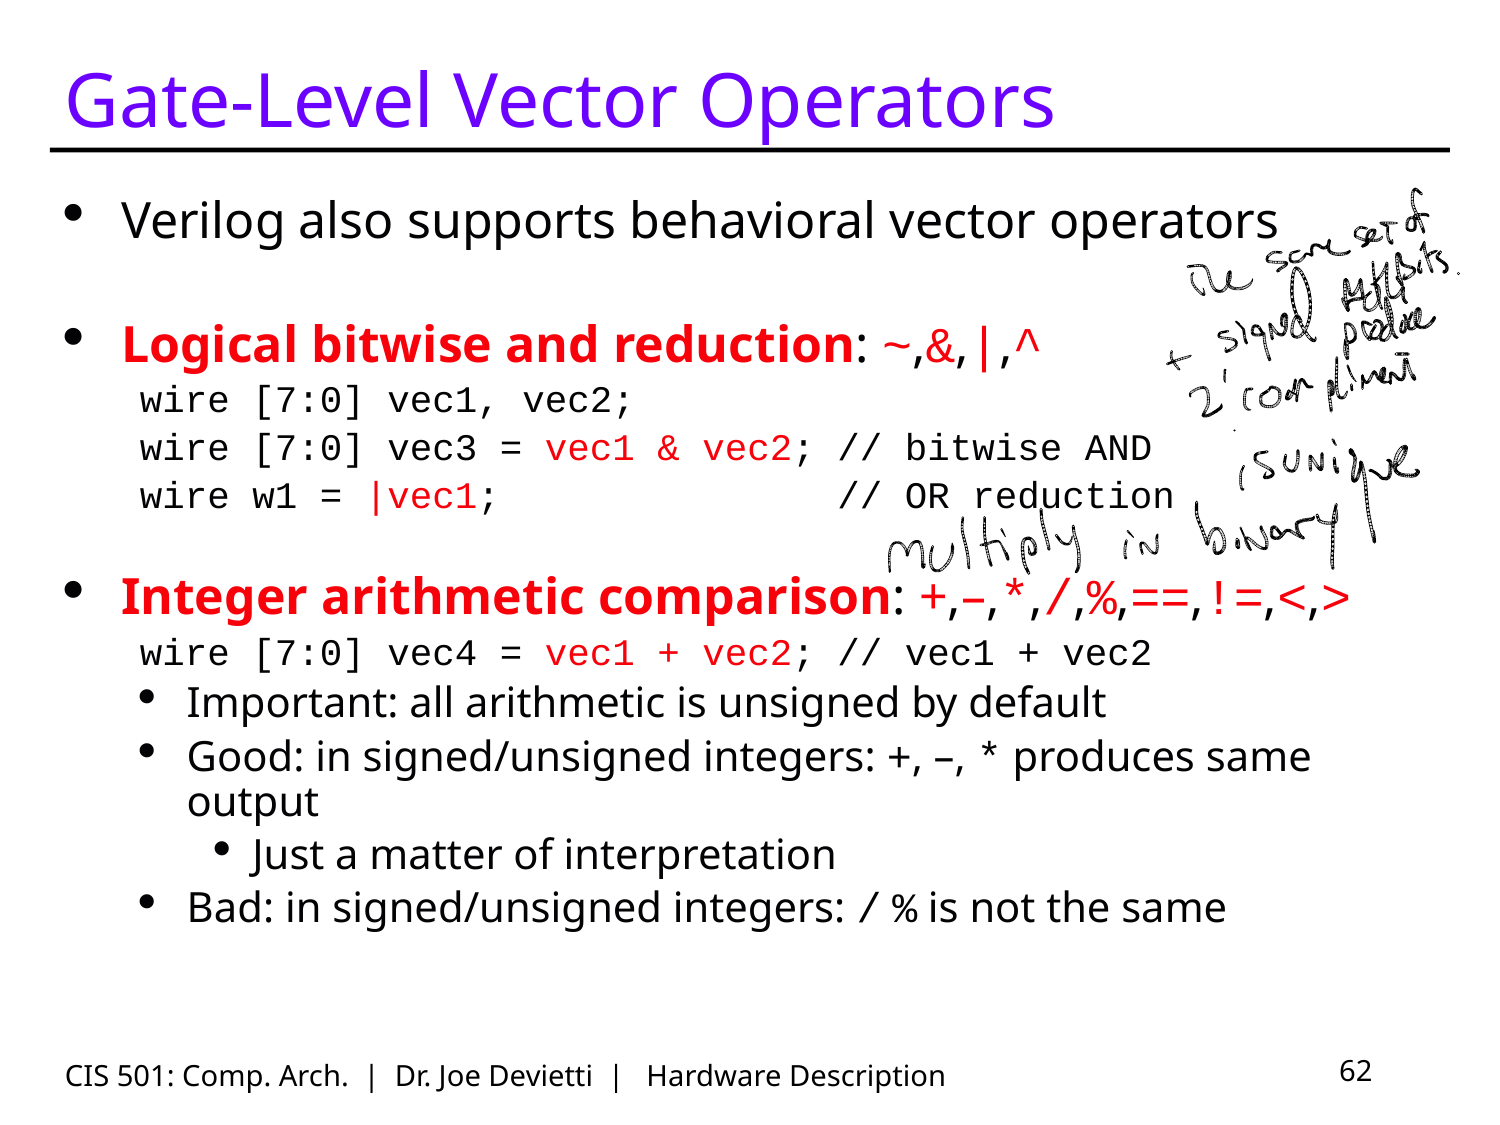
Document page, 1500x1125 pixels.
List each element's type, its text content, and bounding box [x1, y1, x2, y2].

text_box CIS 501: Comp. Arch. | Dr. Joe Devietti | Hardware Description [49, 1049, 988, 1100]
text_box <number> [1074, 1049, 1388, 1100]
picture [885, 505, 1084, 578]
text_box Verilog also supports behavioral vector operators Logical bitwise and reduction: ~,&,|,^ wire [7:0] vec1, vec2; wire [7:0] vec3 = vec1 & vec2; // bitwise AND wire w1 = |vec1; // OR reduction Integer arithmetic comparison: +,–,*,/,%,==,!=,<,> wire [7:0] vec4 = vec1 + vec2; // vec1 + vec2 Important: all arithmetic is unsigned by default Good: in signed/unsigned integers: +, –, * produces same output Just a matter of interpretation Bad: in signed/unsigned integers: / % is not the same [49, 187, 1450, 1025]
picture [1120, 184, 1464, 574]
text_box Gate-Level Vector Operators [49, 37, 1375, 150]
